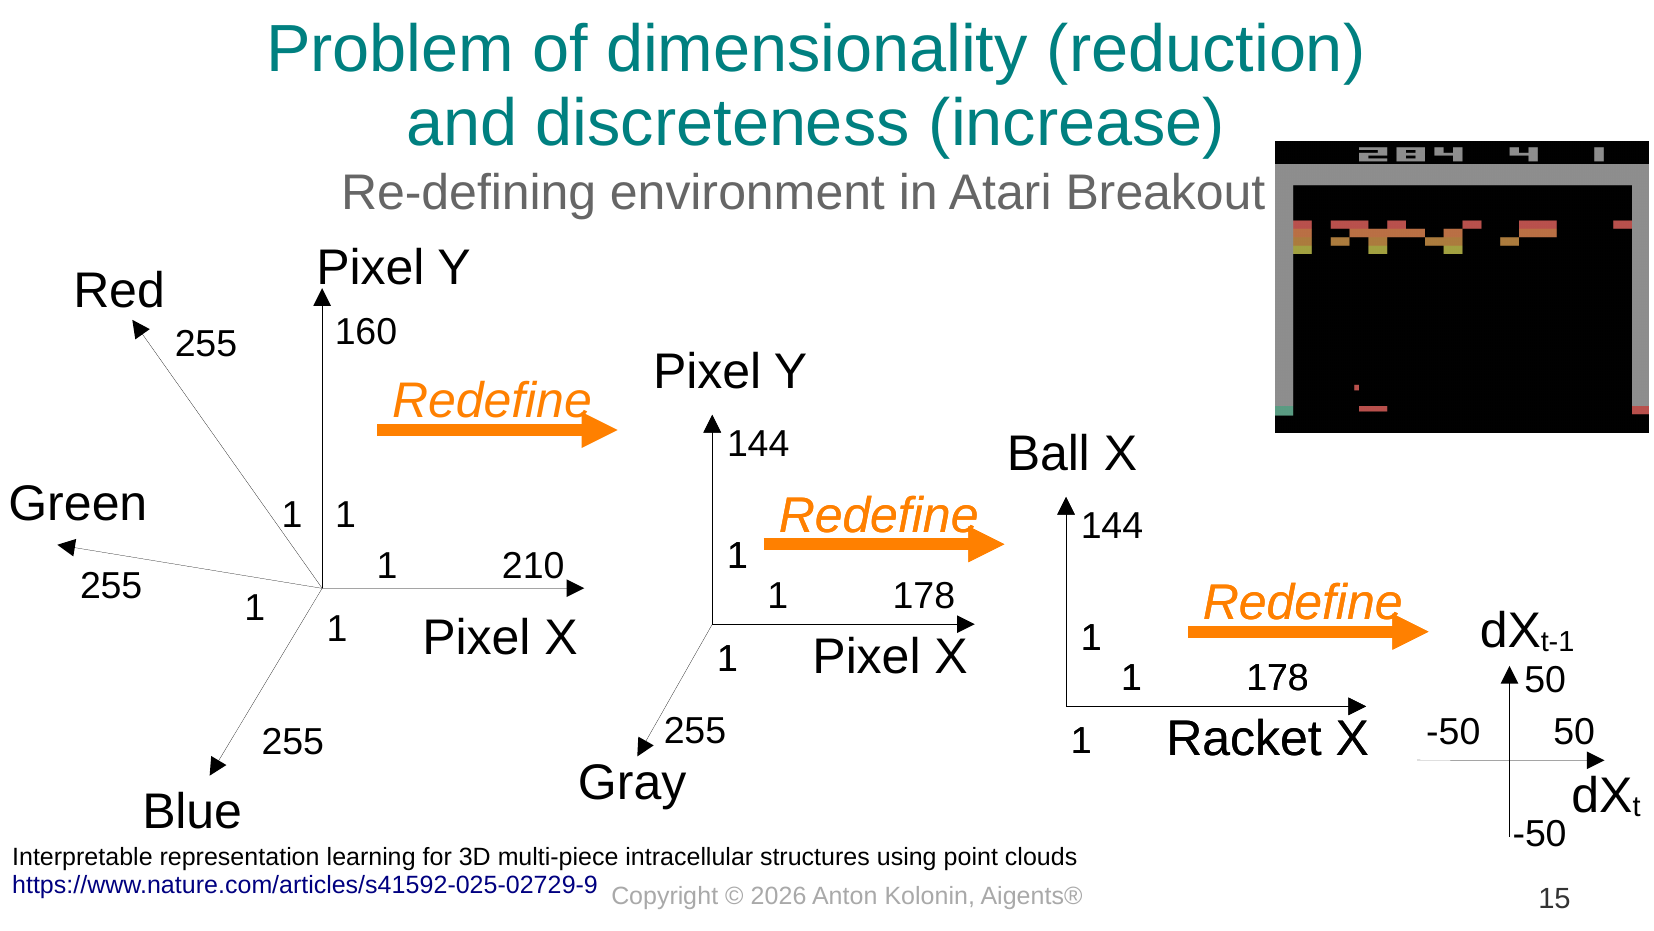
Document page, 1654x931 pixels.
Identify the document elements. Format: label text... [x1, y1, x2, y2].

text_box 1 [1066, 609, 1254, 666]
text_box Pixel X [407, 601, 593, 673]
text_box Ball X [992, 417, 1153, 489]
text_box Pixel Y [638, 335, 823, 407]
text_box Redefine [763, 479, 994, 551]
text_box 1 [712, 527, 900, 584]
text_box 1 [702, 630, 853, 688]
text_box 255 [649, 701, 762, 759]
text_box Redefine [1188, 566, 1418, 638]
text_box -50 50 [1411, 703, 1635, 761]
text_box Blue [127, 775, 258, 835]
text_box 255 [246, 712, 360, 770]
text_box Pixel Y [301, 232, 558, 303]
text_box 1 [266, 485, 342, 543]
text_box 50 [1509, 651, 1599, 708]
text_box 1 [229, 579, 305, 636]
text_box 1 [1056, 712, 1207, 770]
text_box 1 178 [752, 567, 975, 625]
text_box Red [58, 255, 242, 326]
picture [1275, 168, 1649, 433]
text_box 1 [342, 485, 508, 543]
text_box Re-defining environment in Atari Breakout [326, 168, 1323, 228]
text_box 160 [320, 303, 435, 402]
text_box dXt [1556, 760, 1654, 831]
text_box Racket X [1151, 703, 1385, 774]
text_box Pixel X [797, 620, 984, 692]
text_box Green [0, 467, 202, 539]
text_box Problem of dimensionality (reduction) and discreteness (increase) [0, 3, 1652, 168]
text_box dXt-1 [1465, 595, 1593, 666]
text_box Interpretable representation learning for 3D multi-piece intracellular structures using point clouds https://www.nature.com/articles/s41592-025-02729-9 [0, 835, 1092, 906]
text_box 1 [311, 600, 462, 658]
text_box 255 [160, 314, 273, 372]
text_box 1 178 [1106, 649, 1329, 707]
text_box 255 [65, 557, 172, 614]
text_box 144 [1067, 496, 1217, 554]
text_box Gray [563, 746, 702, 818]
text_box 1 210 [361, 536, 695, 594]
text_box -50 [1497, 804, 1617, 862]
text_box 144 [713, 414, 863, 472]
text_box Redefine [377, 365, 608, 436]
